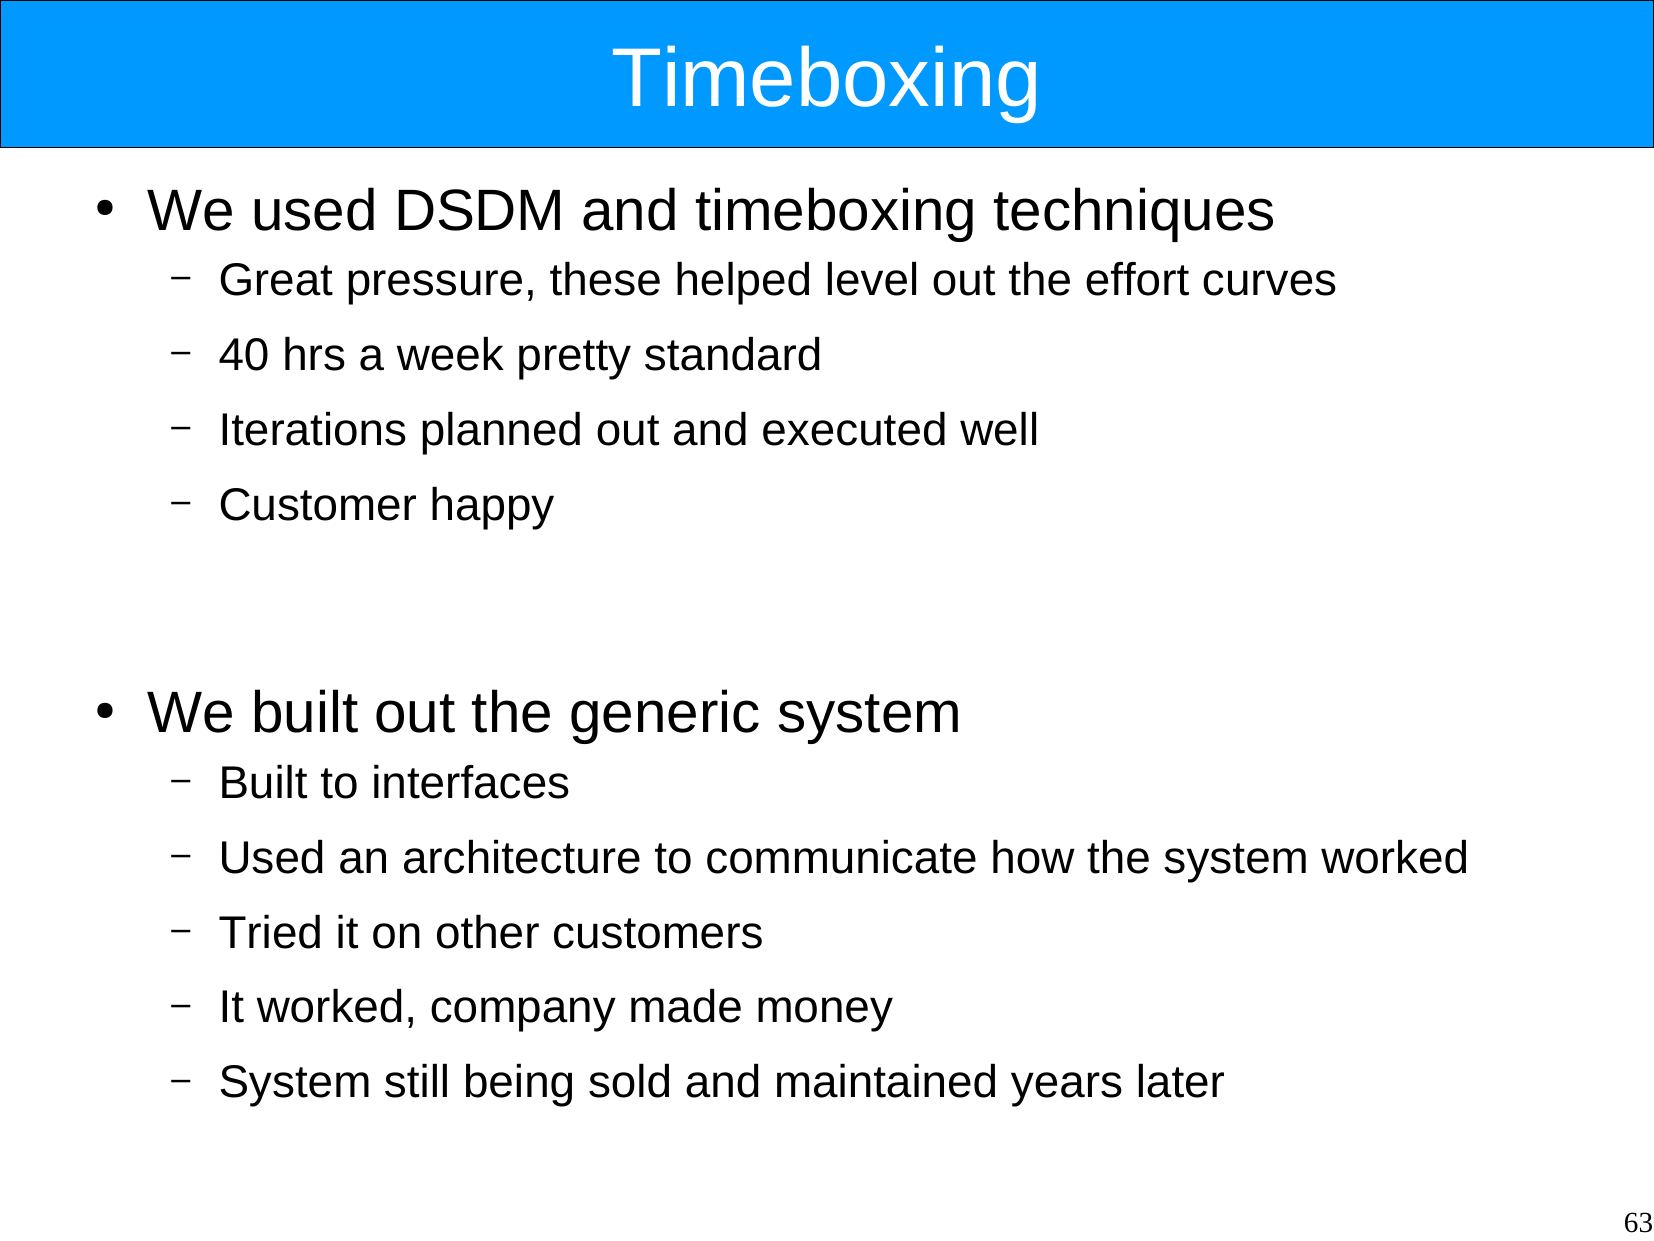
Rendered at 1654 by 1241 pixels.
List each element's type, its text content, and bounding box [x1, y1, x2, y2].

list We used DSDM and timeboxing techniques Great pressure, these helped level out the effort curves 40 hrs a week pretty standard Iterations planned out and executed well Customer happy We built out the generic system Built to interfaces Used an architecture to communicate how the system worked Tried it on other customers It worked, company made money System still being sold and maintained years later [76, 177, 1565, 1196]
title Timeboxing [82, 21, 1571, 135]
